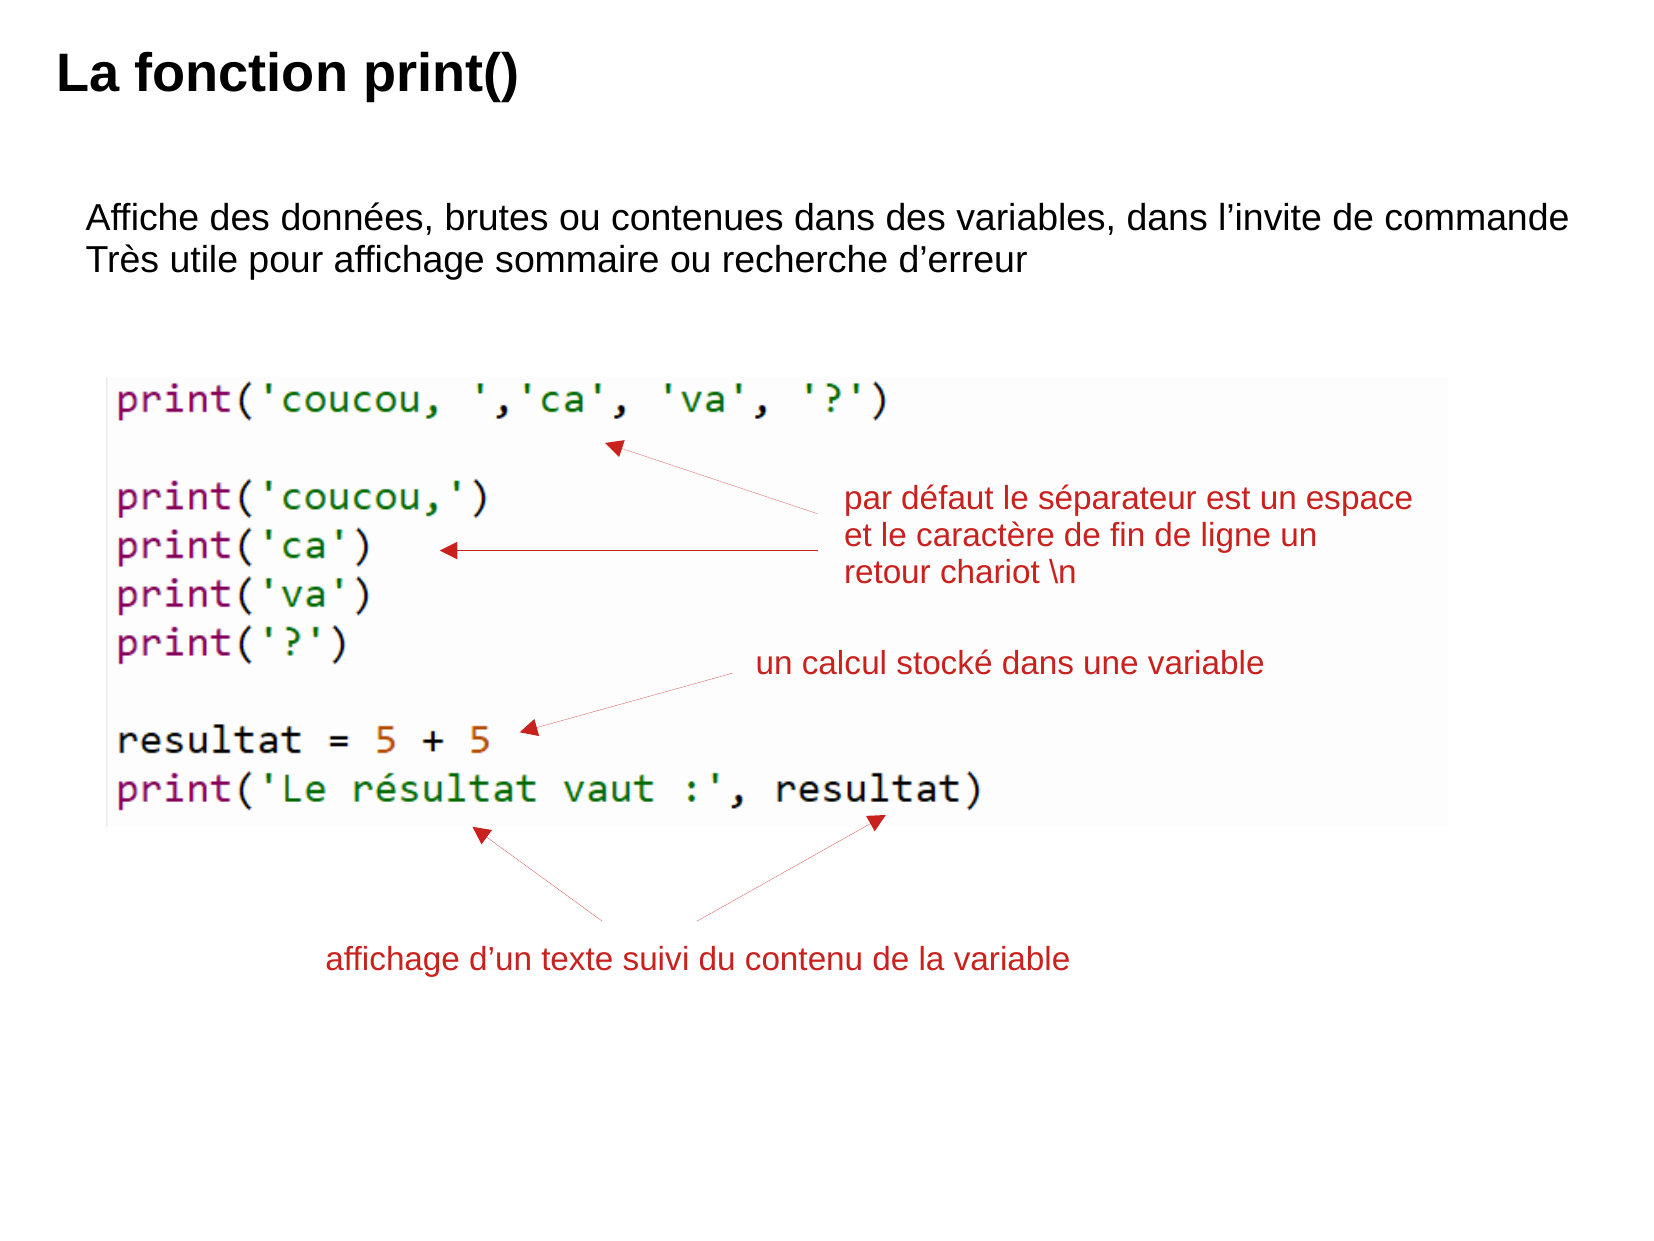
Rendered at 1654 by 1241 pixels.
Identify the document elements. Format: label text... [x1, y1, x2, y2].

text_box La fonction print() [41, 35, 536, 111]
text_box affichage d’un texte suivi du contenu de la variable [310, 933, 1087, 985]
text_box Affiche des données, brutes ou contenues dans des variables, dans l’invite de commande Très utile pour affichage sommaire ou recherche d’erreur [70, 188, 1596, 288]
text_box un calcul stocké dans une variable [740, 637, 1341, 690]
picture [106, 377, 1449, 827]
text_box par défaut le séparateur est un espace et le caractère de fin de ligne un retour chariot \n [829, 471, 1430, 598]
